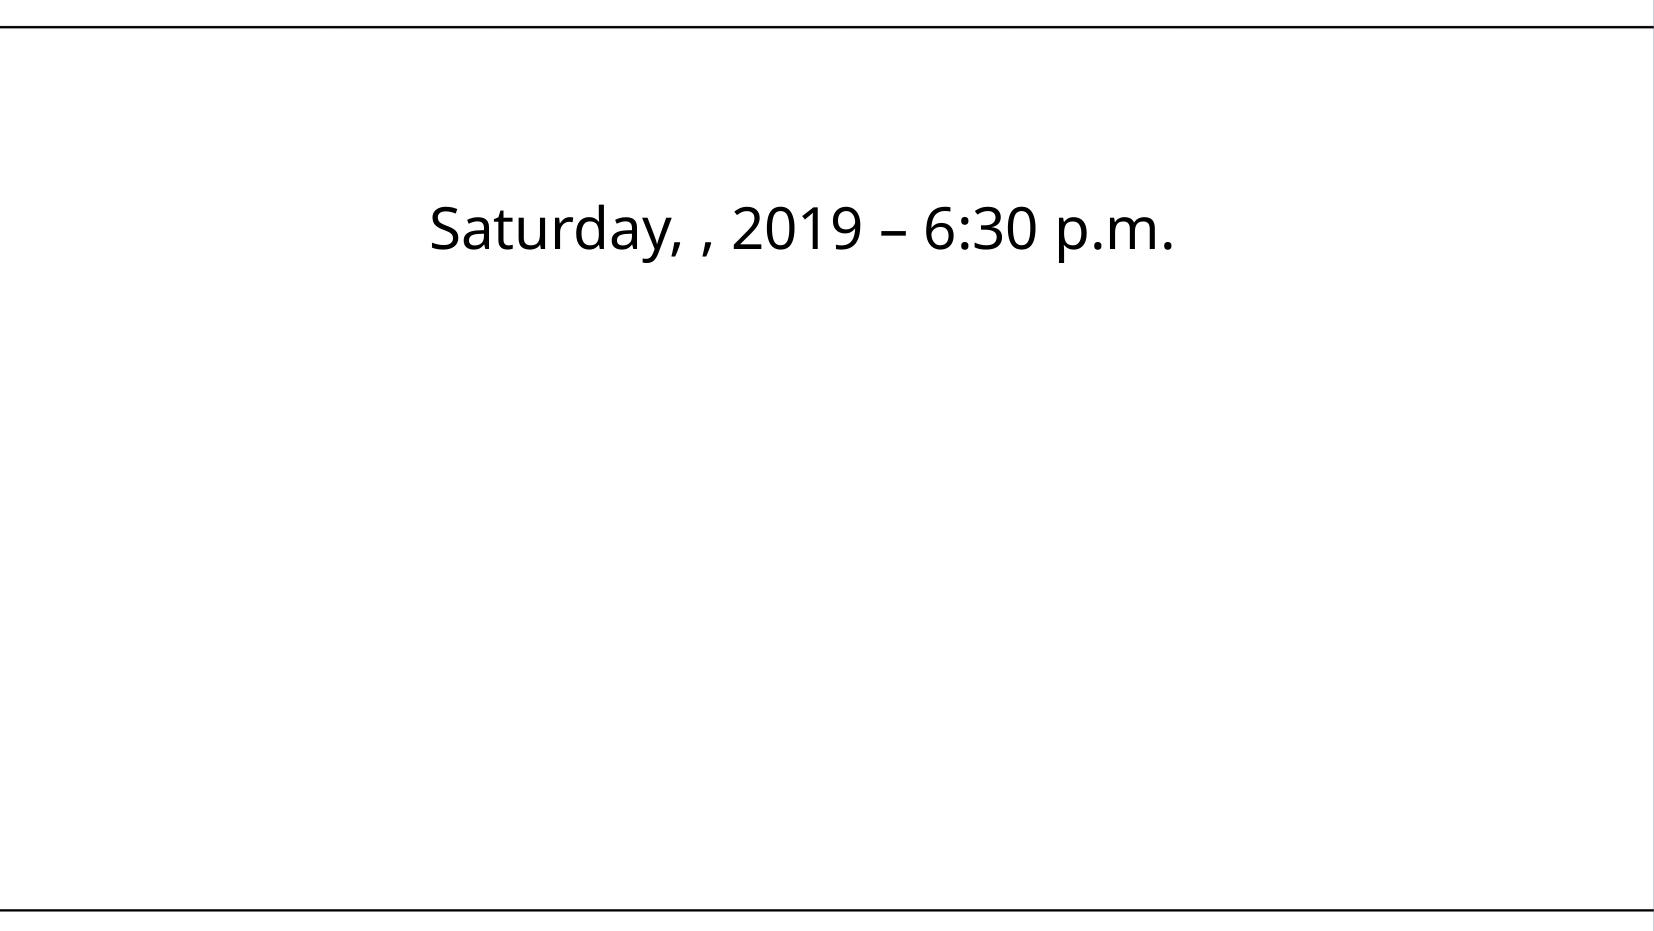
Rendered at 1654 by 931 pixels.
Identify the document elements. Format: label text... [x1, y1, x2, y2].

picture [0, 0, 1654, 931]
text_box Saturday, , 2019 – 6:30 p.m. [165, 180, 1441, 273]
